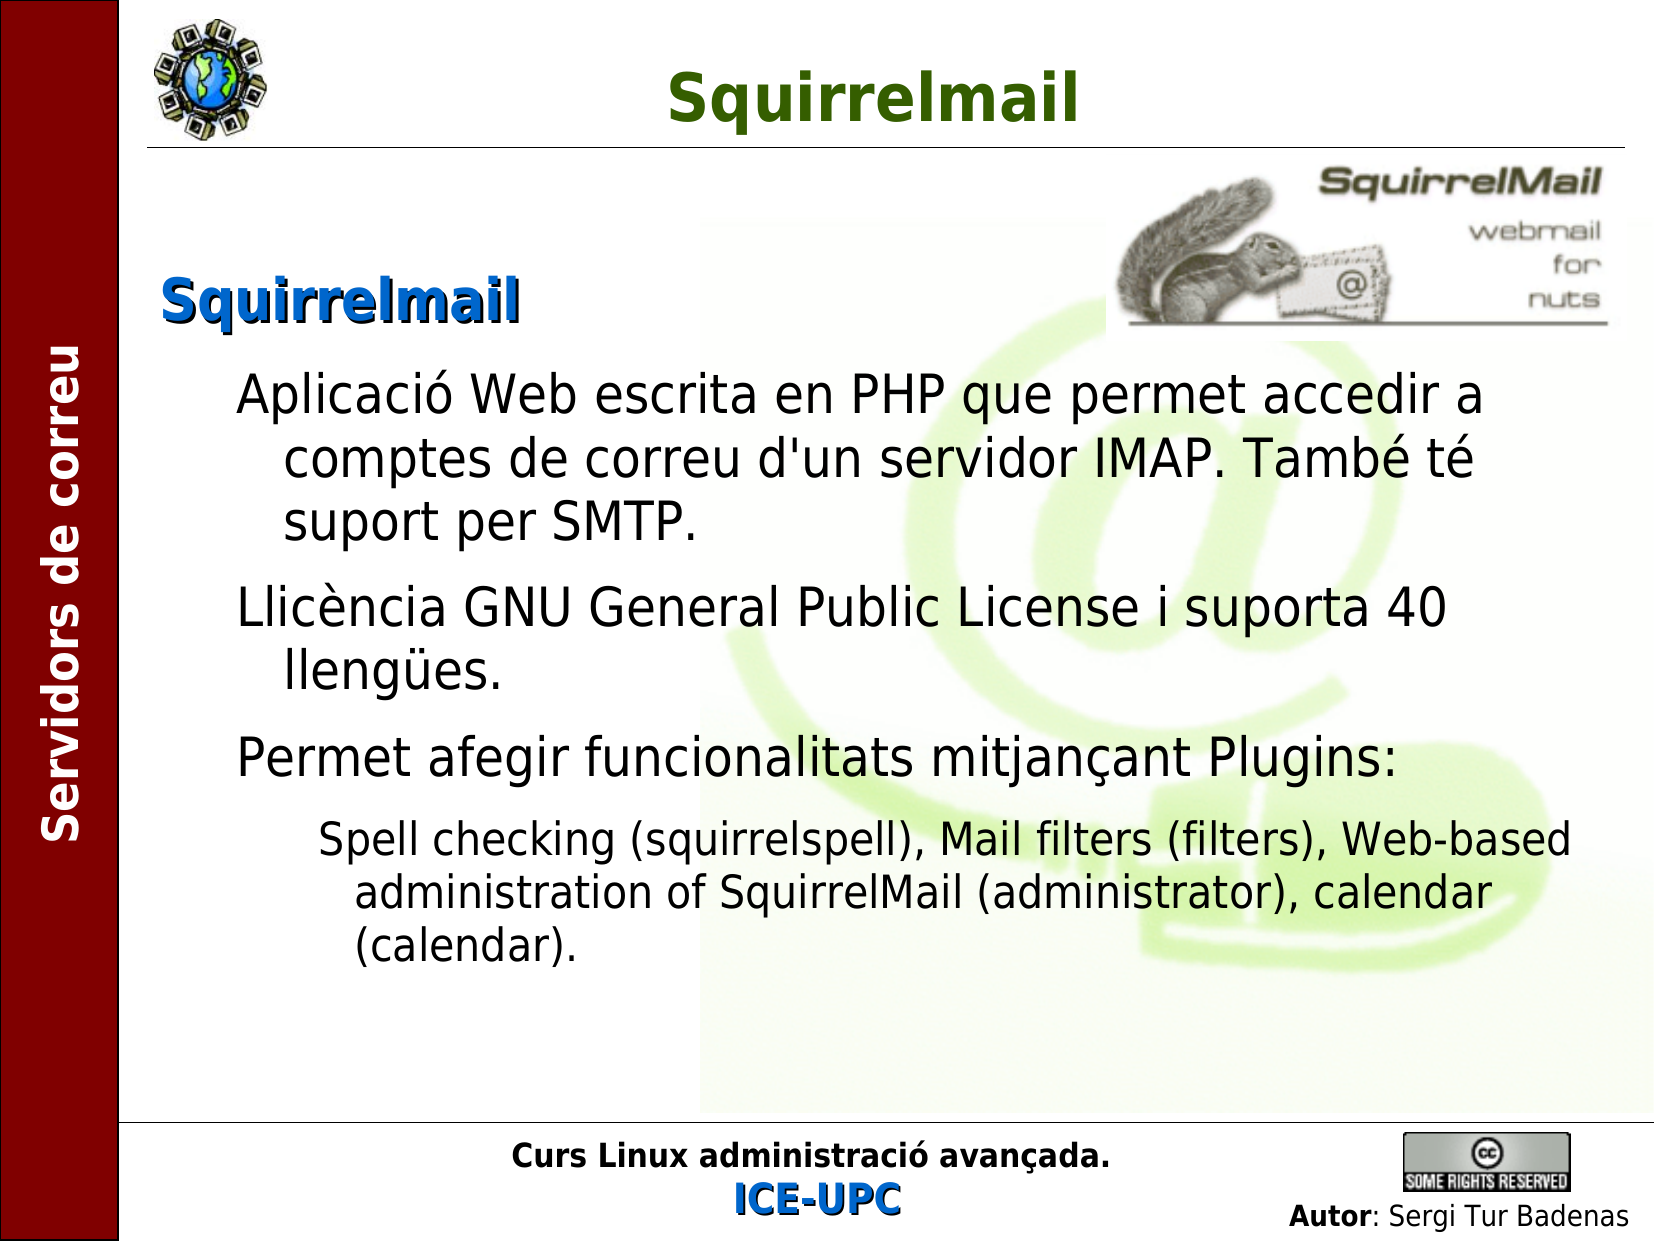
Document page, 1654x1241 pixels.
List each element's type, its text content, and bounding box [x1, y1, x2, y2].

picture [154, 19, 268, 56]
picture [700, 153, 1654, 1113]
title Squirrelmail [129, 56, 1619, 141]
picture [1403, 1132, 1571, 1192]
list Squirrelmail Aplicació Web escrita en PHP que permet accedir a comptes de correu d'un servidor IMAP. També té suport per SMTP. Llicència GNU General Public License i suporta 40 llengües. Permet afegir funcionalitats mitjançant Plugins: Spell checking (squirrelspell), Mail filters (filters), Web-based administration of SquirrelMail (administrator), calendar (calendar). [141, 266, 1630, 1102]
